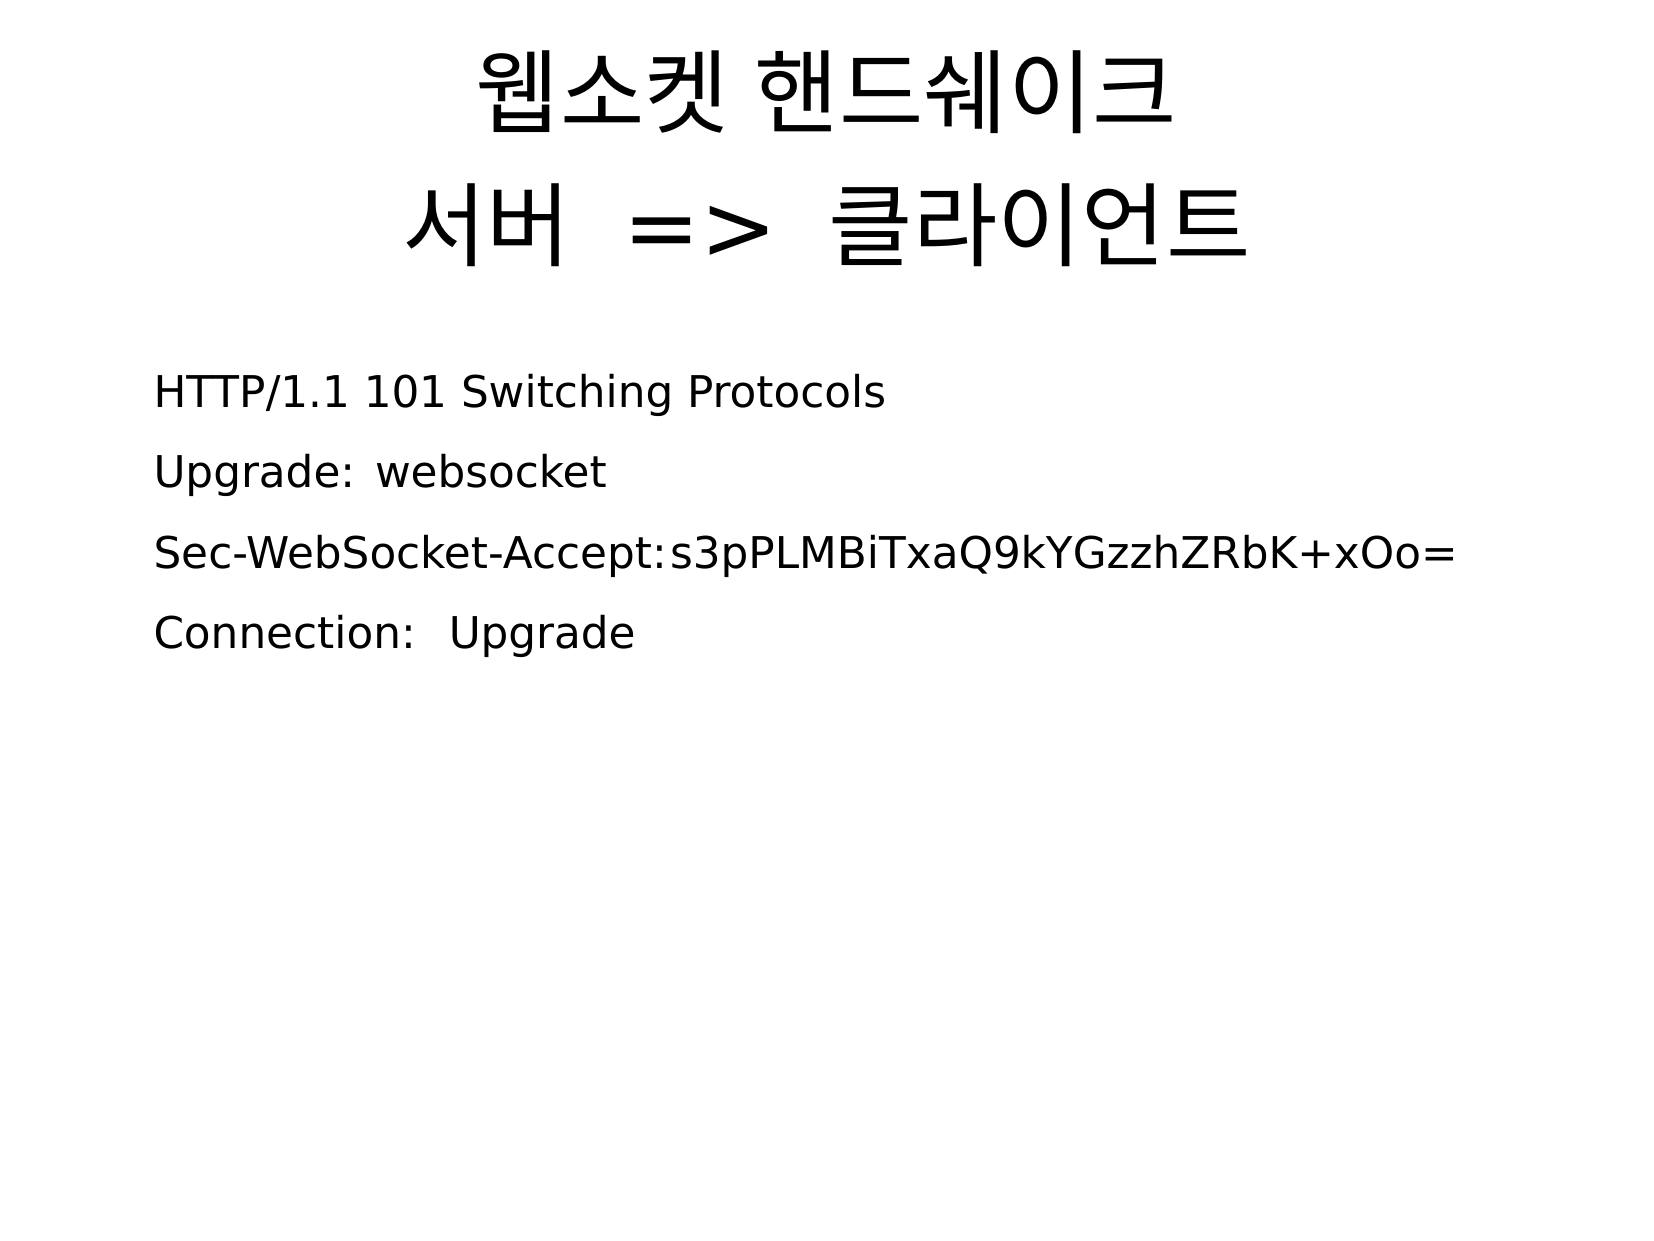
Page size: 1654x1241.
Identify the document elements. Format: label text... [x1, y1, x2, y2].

title 웹소켓 핸드쉐이크 서버 => 클라이언트 [82, 30, 1571, 276]
list HTTP/1.1 101 Switching Protocols Upgrade: websocket Sec-WebSocket-Accept: s3pPLMBiTxaQ9kYGzzhZRbK+xOo= Connection: Upgrade [82, 366, 1571, 1087]
